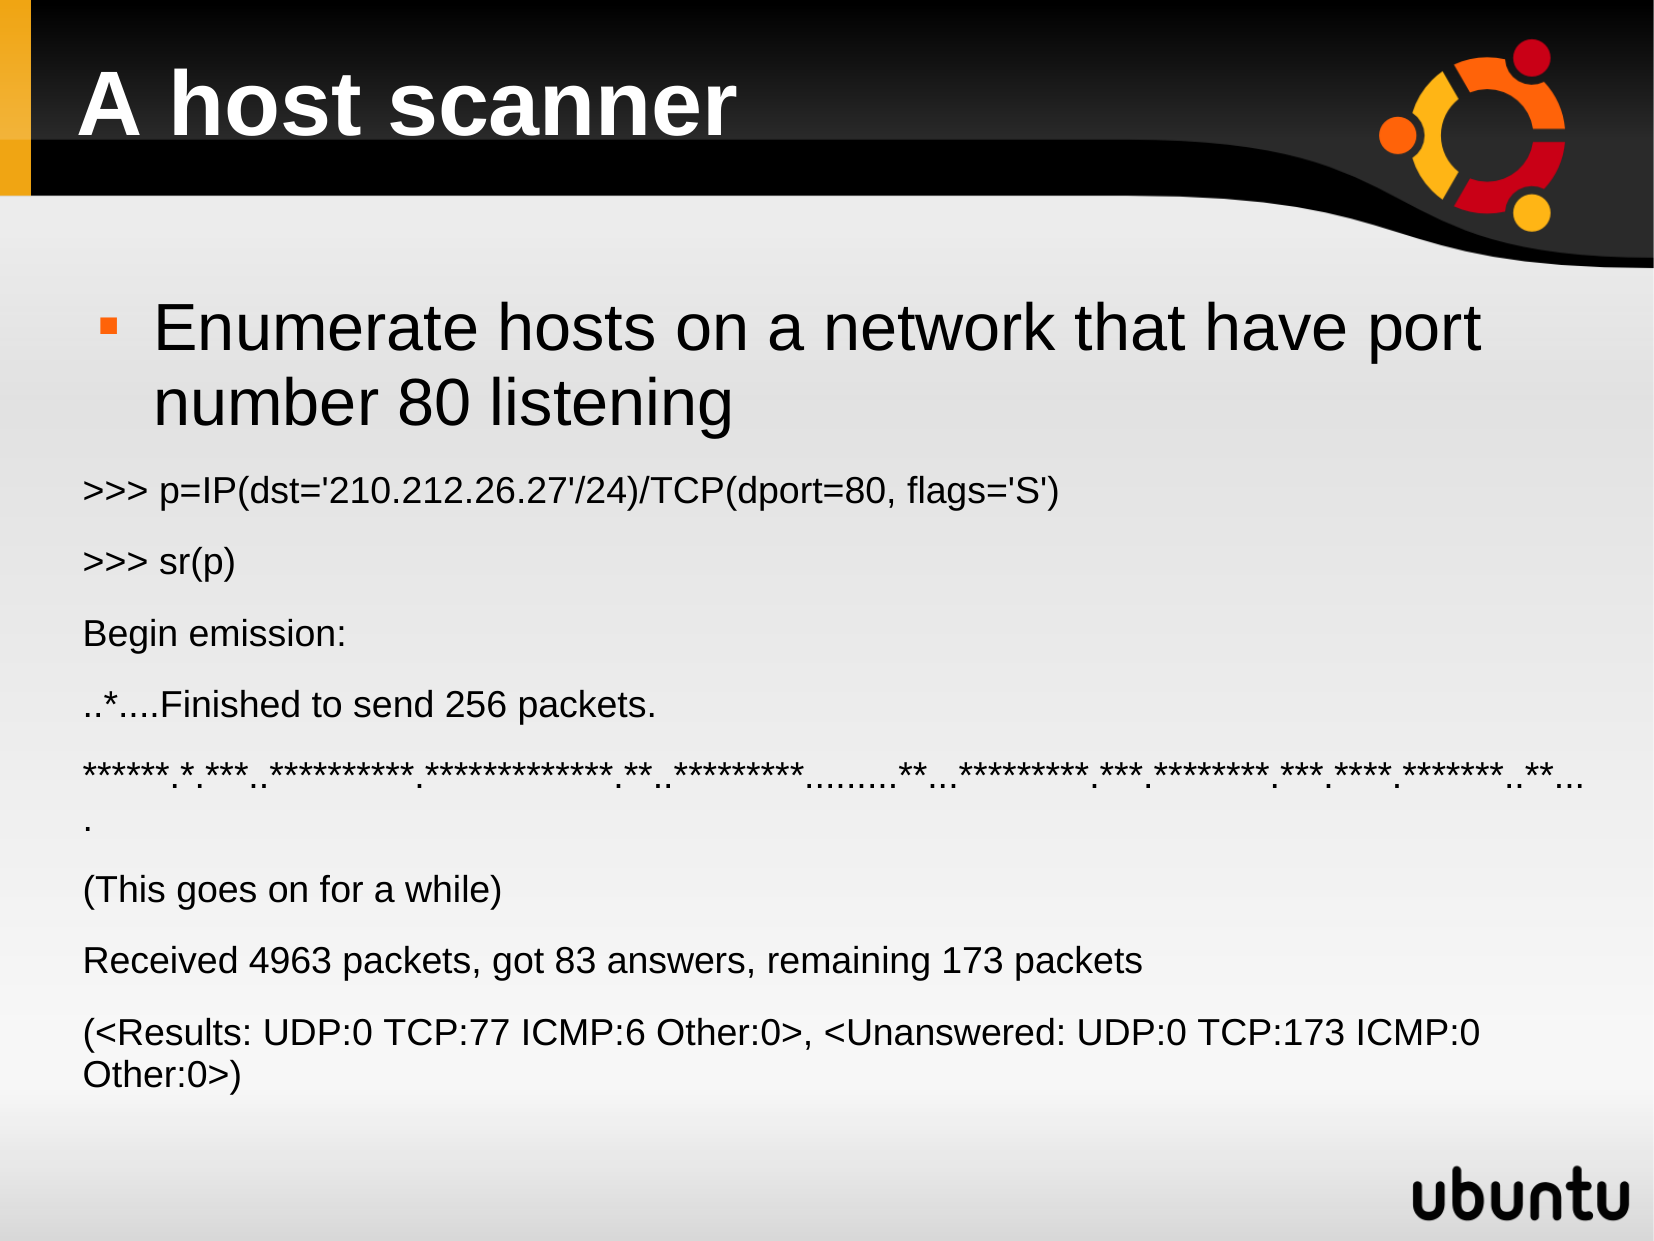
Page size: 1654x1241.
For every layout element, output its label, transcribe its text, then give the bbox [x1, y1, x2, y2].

picture [0, 0, 1654, 1241]
title A host scanner [76, 7, 1565, 200]
list Enumerate hosts on a network that have port number 80 listening >>> p=IP(dst='210.212.26.27'/24)/TCP(dport=80, flags='S') >>> sr(p) Begin emission: ..*....Finished to send 256 packets. ******.*.***..**********.*************.**..*********.........**...*********.***.********.***.****.*******..**.... (This goes on for a while) Received 4963 packets, got 83 answers, remaining 173 packets (<Results: UDP:0 TCP:77 ICMP:6 Other:0>, <Unanswered: UDP:0 TCP:173 ICMP:0 Other:0>) [82, 290, 1595, 1241]
